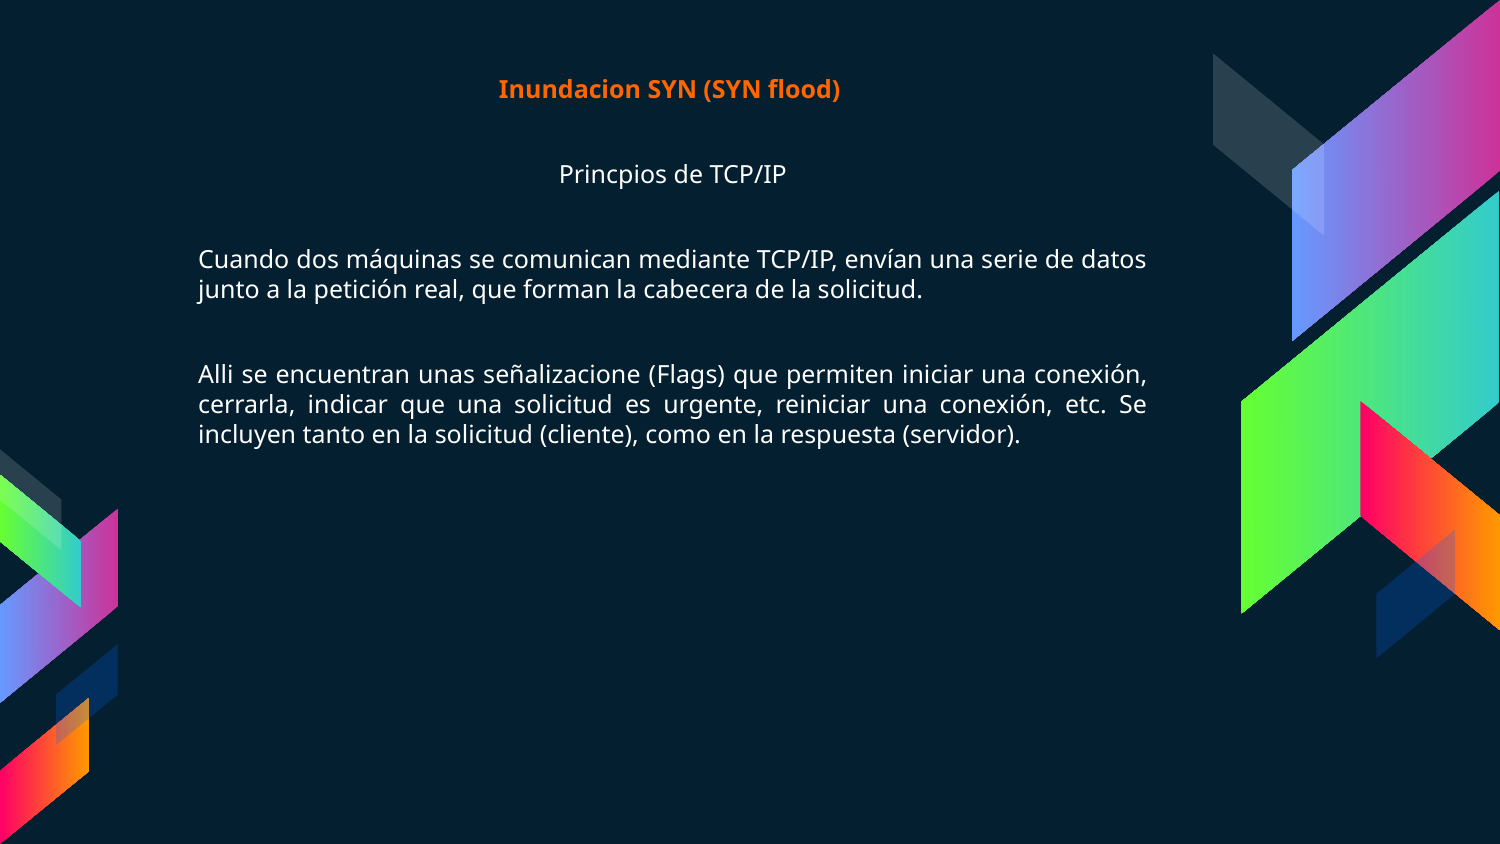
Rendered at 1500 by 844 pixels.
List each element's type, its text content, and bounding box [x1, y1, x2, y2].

list Inundacion SYN (SYN flood) Princpios de TCP/IP Cuando dos máquinas se comunican mediante TCP/IP, envían una serie de datos junto a la petición real, que forman la cabecera de la solicitud. Alli se encuentran unas señalizacione (Flags) que permiten iniciar una conexión, cerrarla, indicar que una solicitud es urgente, reiniciar una conexión, etc. Se incluyen tanto en la solicitud (cliente), como en la respuesta (servidor). [183, 59, 1164, 506]
